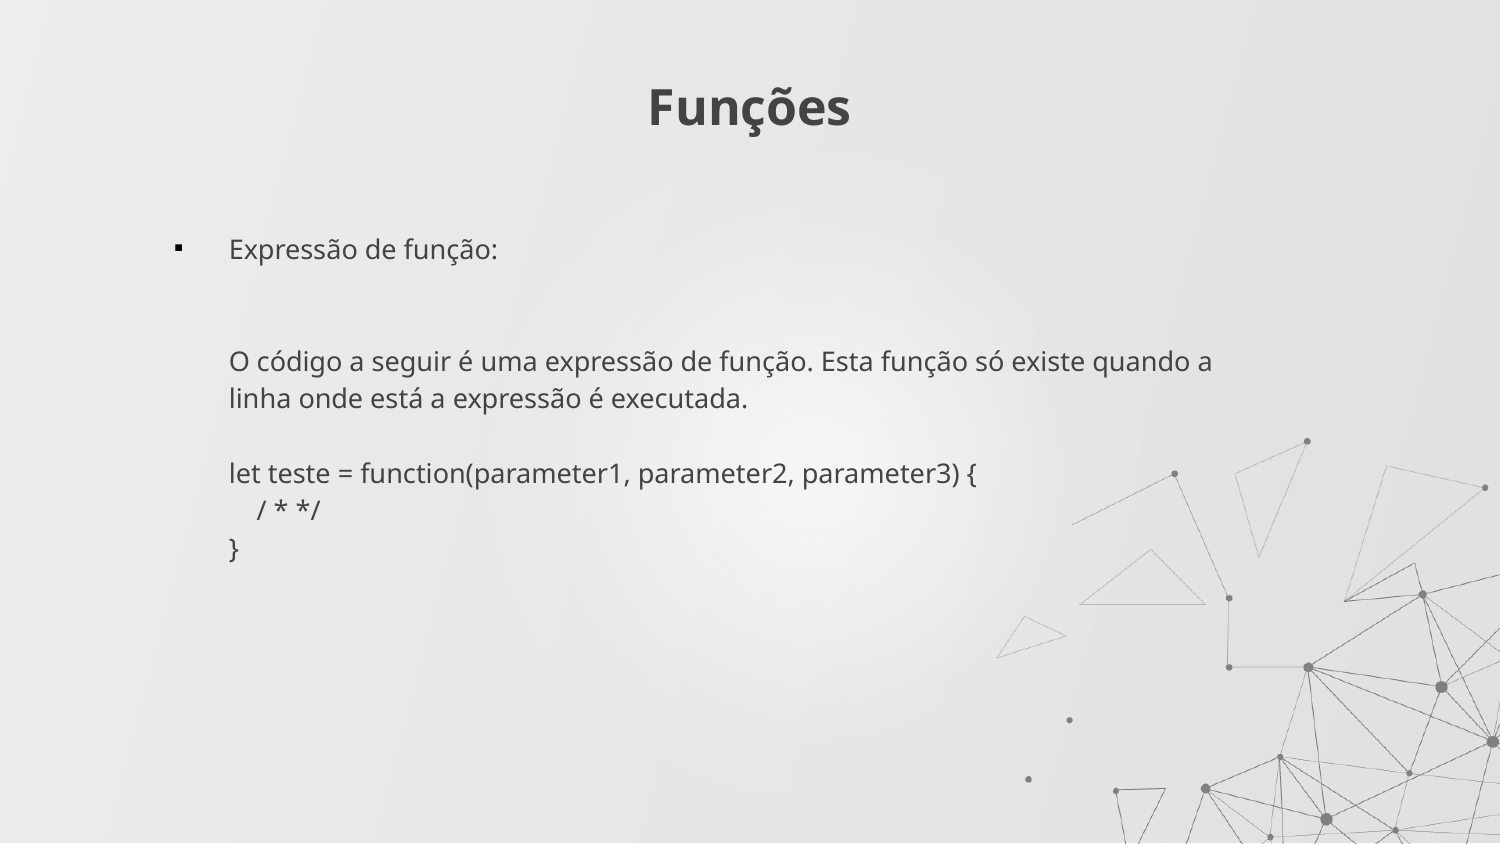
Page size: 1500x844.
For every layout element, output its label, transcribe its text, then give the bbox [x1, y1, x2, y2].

title Funções [60, 60, 1441, 216]
list Expressão de função: O código a seguir é uma expressão de função. Esta função só existe quando a linha onde está a expressão é executada. let teste = function(parameter1, parameter2, parameter3) { / * */ } [142, 216, 1278, 455]
picture [0, 0, 1500, 844]
